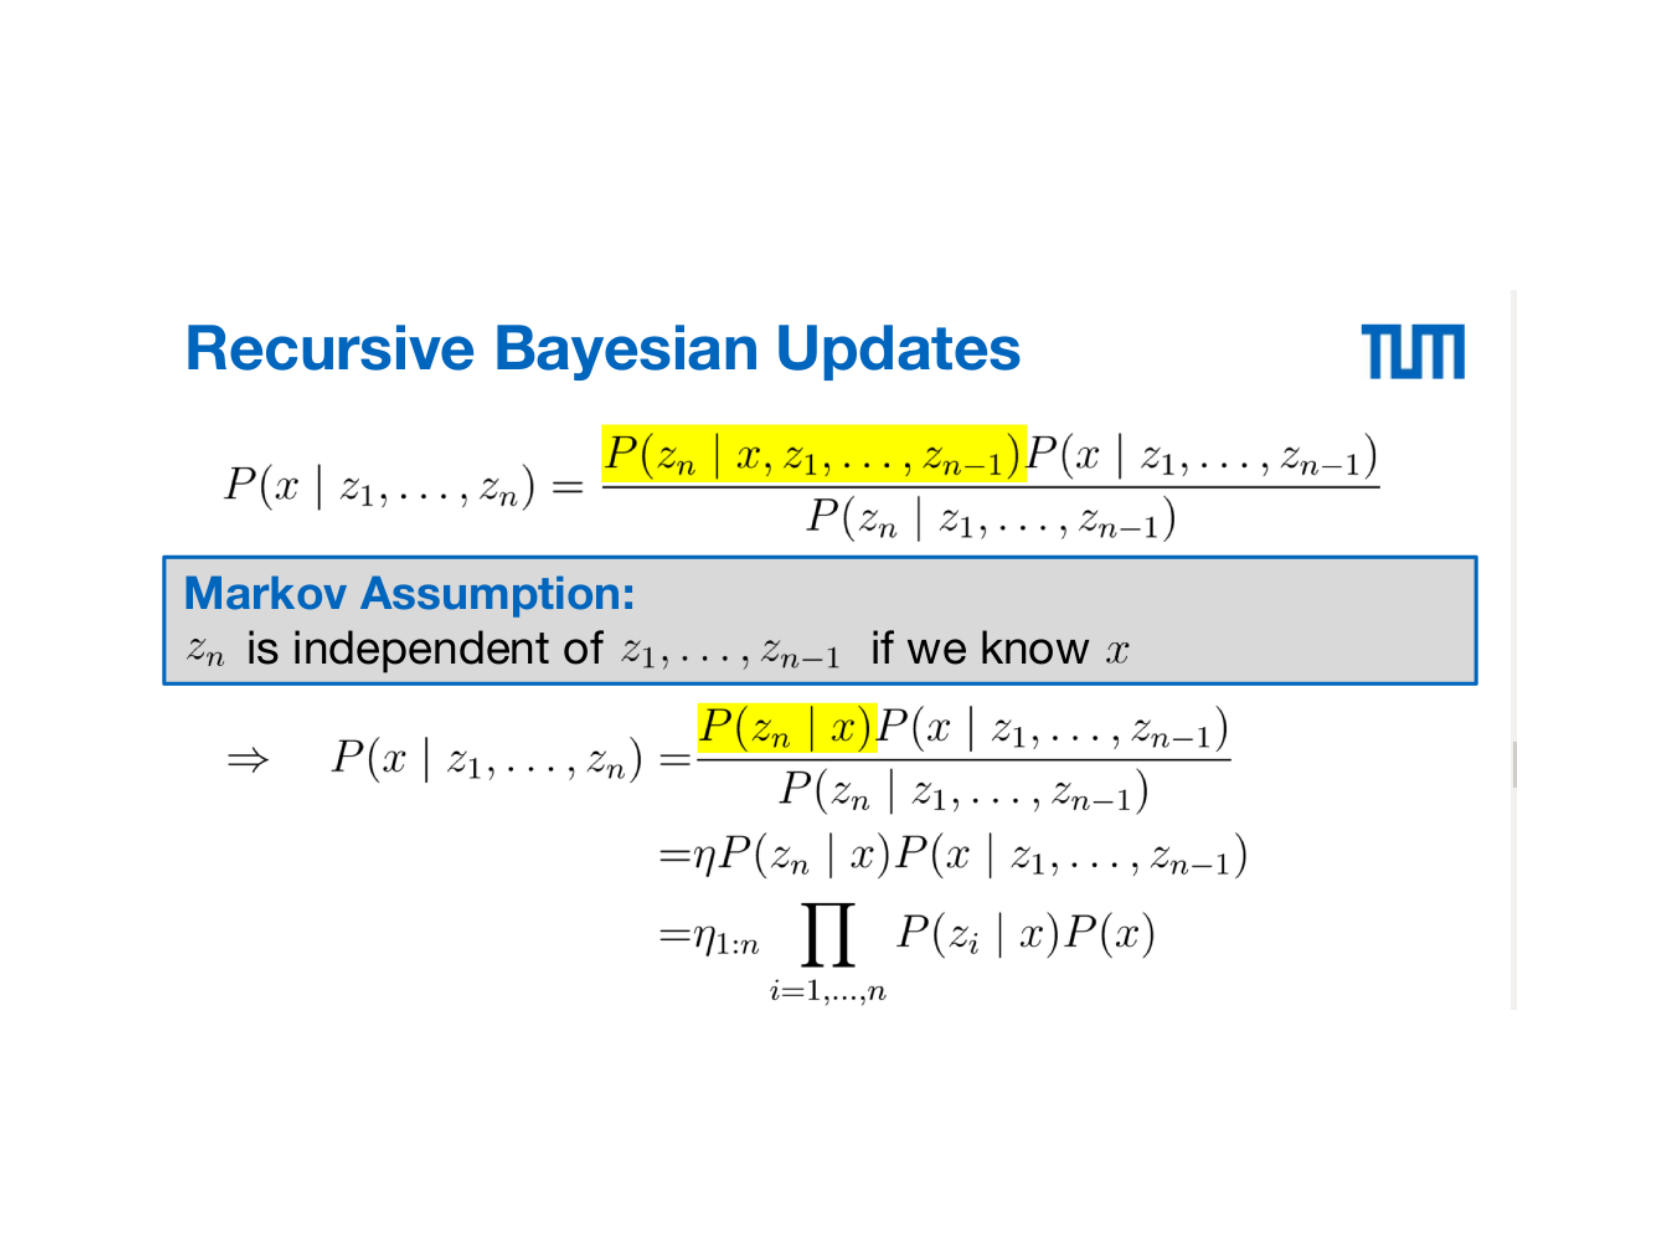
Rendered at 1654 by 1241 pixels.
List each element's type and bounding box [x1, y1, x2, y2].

picture [136, 290, 1517, 1010]
